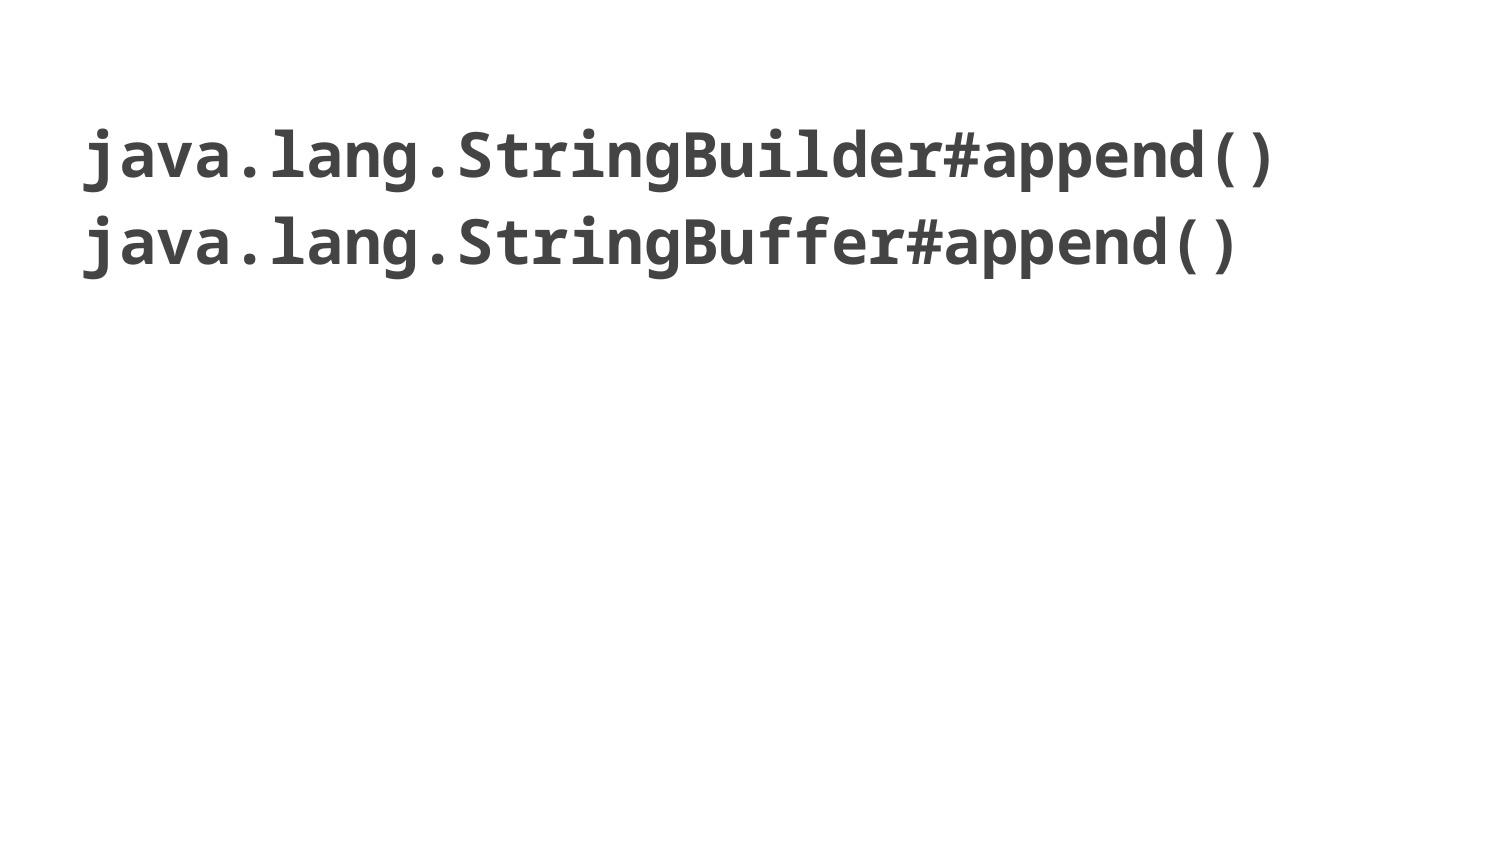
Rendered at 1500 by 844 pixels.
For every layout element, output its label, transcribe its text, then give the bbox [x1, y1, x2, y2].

list java.lang.StringBuilder#append() java.lang.StringBuffer#append() [66, 100, 1417, 712]
